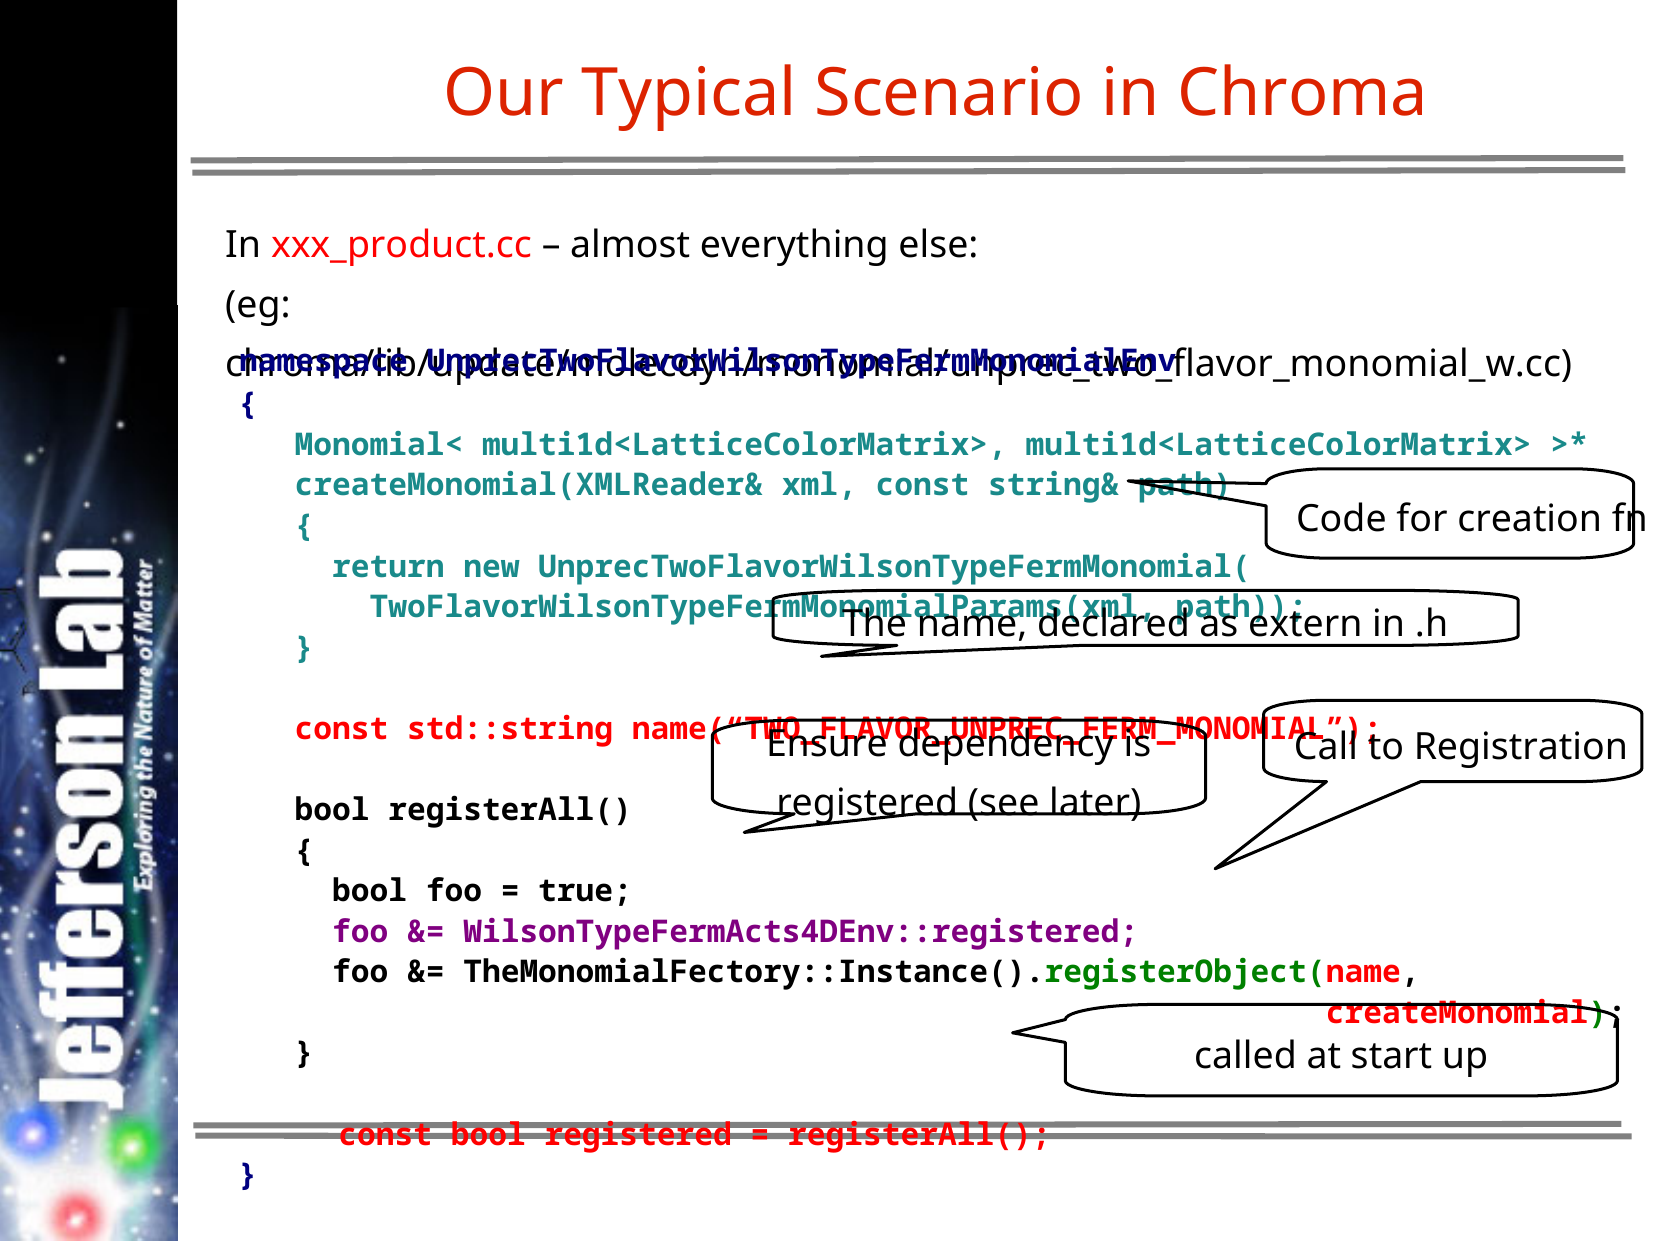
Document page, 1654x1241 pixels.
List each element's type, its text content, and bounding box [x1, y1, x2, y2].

text_box Call to Registration [1215, 700, 1642, 869]
title Our Typical Scenario in Chroma [235, 17, 1638, 149]
picture [0, 308, 178, 1241]
text_box In xxx_product.cc – almost everything else: (eg: chroma/lib/update/molecdyn/monomial/unprec_two_flavor_monomial_w.cc) [209, 200, 1654, 314]
text_box called at start up [1012, 1004, 1618, 1096]
text_box Ensure dependency is registered (see later) [712, 720, 1206, 833]
text_box Code for creation fn [1128, 468, 1634, 559]
text_box namespace UnprecTwoFlavorWilsonTypeFermMonomialEnv { Monomial< multi1d<LatticeColorMatrix>, multi1d<LatticeColorMatrix> >* createMonomial(XMLReader& xml, const string& path) { return new UnprecTwoFlavorWilsonTypeFermMonomial( TwoFlavorWilsonTypeFermMonomialParams(xml, path)); } const std::string name(“TWO_FLAVOR_UNPREC_FERM_MONOMIAL”); bool registerAll() { bool foo = true; foo &= WilsonTypeFermActs4DEnv::registered; foo &= TheMonomialFectory::Instance().registerObject(name, createMonomial); } const bool registered = registerAll(); } [203, 314, 1654, 1203]
text_box The name, declared as extern in .h [773, 590, 1519, 657]
